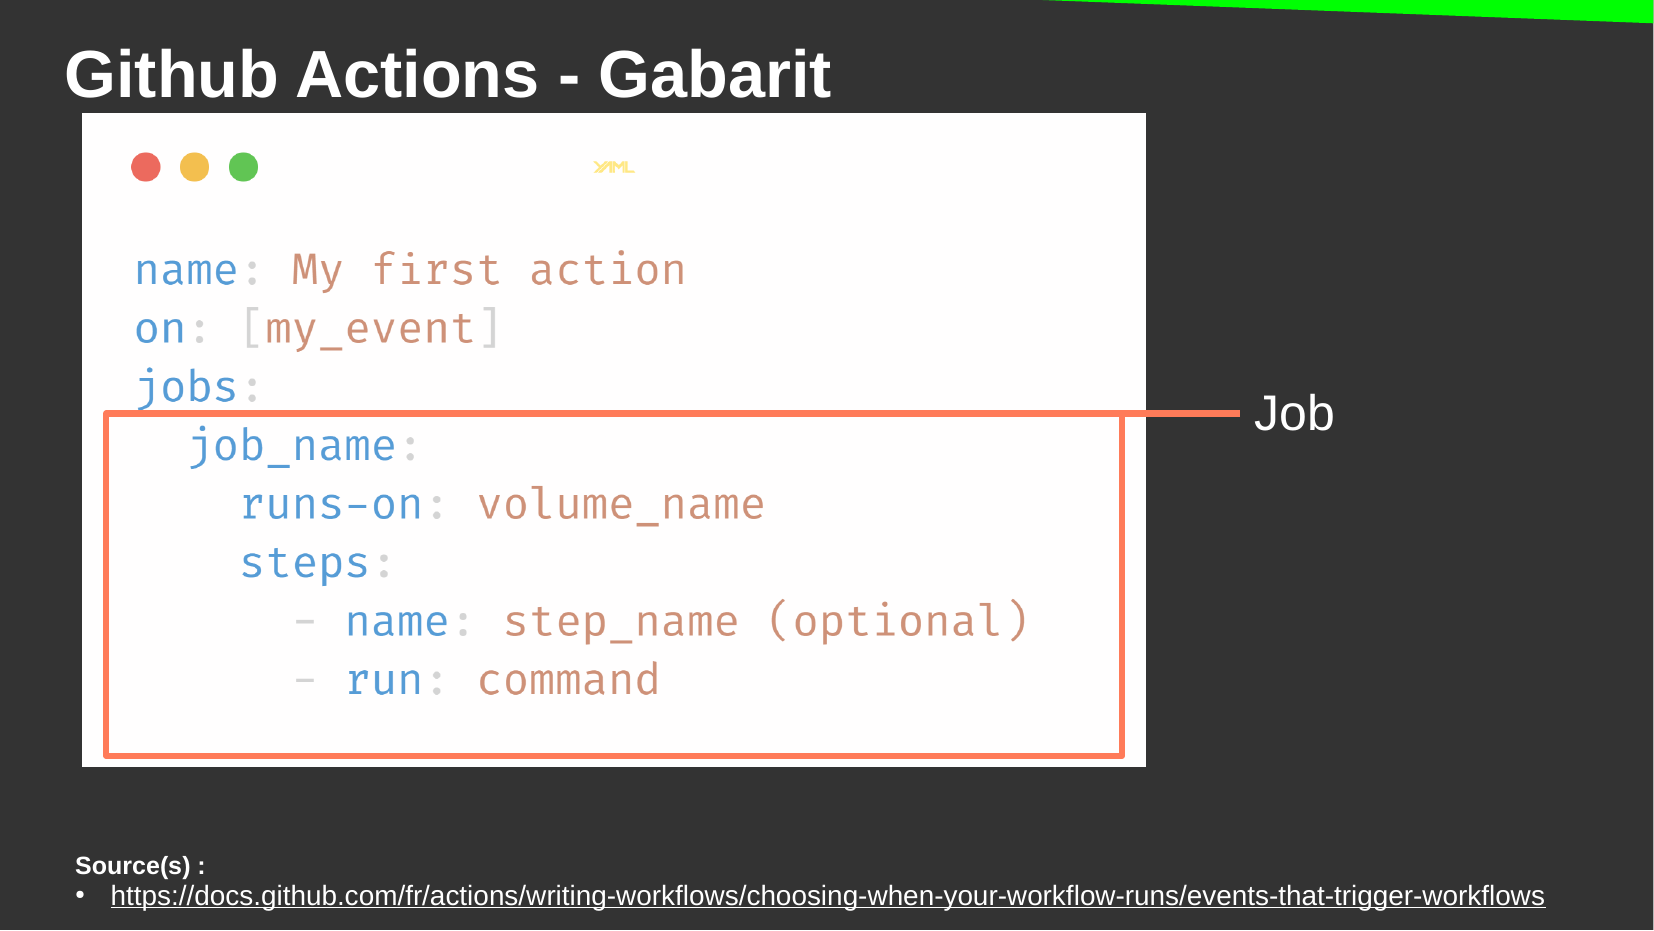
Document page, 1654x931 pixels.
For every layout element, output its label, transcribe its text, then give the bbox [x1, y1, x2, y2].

picture [82, 113, 1146, 767]
picture [109, 417, 1119, 753]
text_box [1042, 0, 1654, 24]
text_box Job [1240, 377, 1630, 455]
title Github Actions - Gabarit [64, 37, 1105, 119]
text_box Source(s) : https://docs.github.com/fr/actions/writing-workflows/choosing-when-your-workflow-runs/events-that-trigger-workflows [60, 844, 1607, 919]
